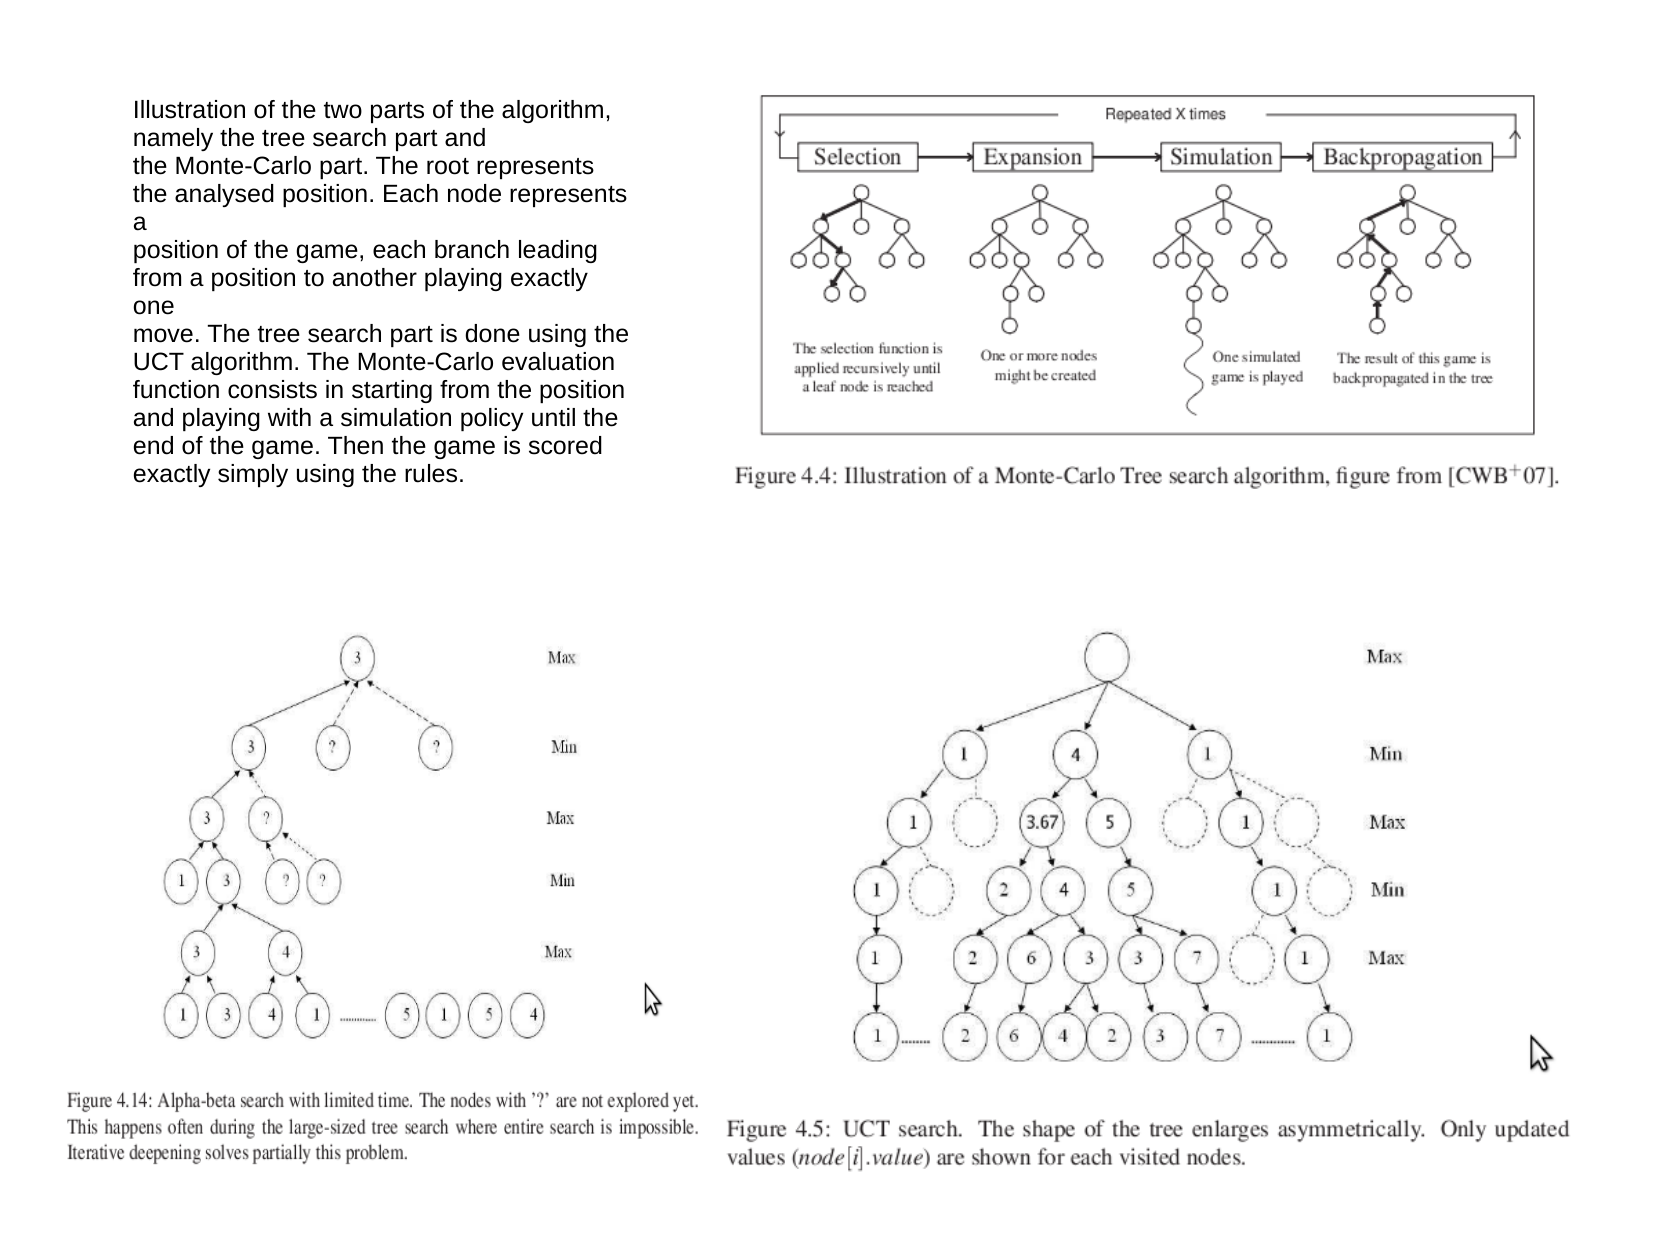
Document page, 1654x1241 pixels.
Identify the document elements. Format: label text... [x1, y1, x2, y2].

text_box Illustration of the two parts of the algorithm, namely the tree search part and the Monte-Carlo part. The root represents the analysed position. Each node represents a position of the game, each branch leading from a position to another playing exactly one move. The tree search part is done using the UCT algorithm. The Monte-Carlo evaluation function consists in starting from the position and playing with a simulation policy until the end of the game. Then the game is scored exactly simply using the rules. [118, 88, 650, 597]
picture [59, 70, 1619, 1193]
